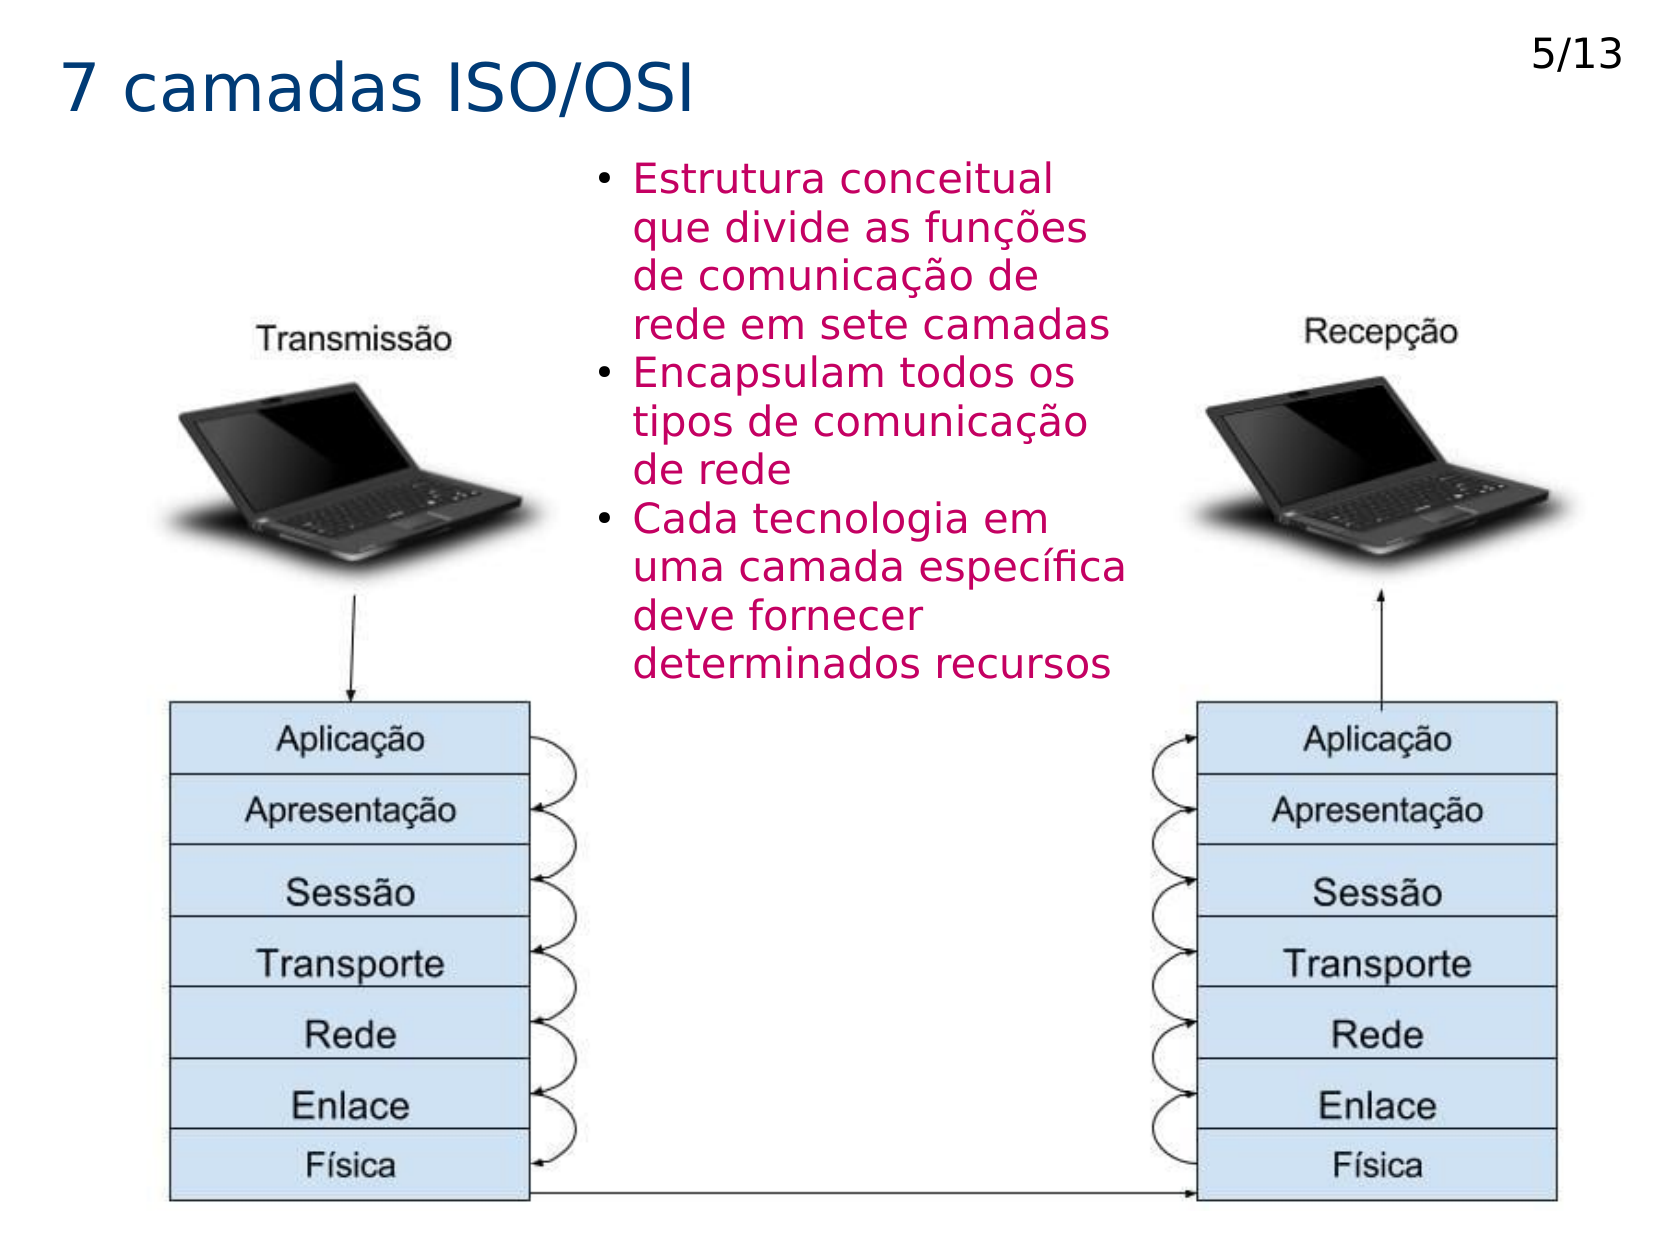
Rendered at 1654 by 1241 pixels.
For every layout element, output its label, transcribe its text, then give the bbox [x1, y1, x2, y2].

text_box Estrutura conceitual que divide as funções de comunicação de rede em sete camadas Encapsulam todos os tipos de comunicação de rede Cada tecnologia em uma camada específica deve fornecer determinados recursos [582, 147, 1155, 718]
title 7 camadas ISO/OSI [59, 29, 1506, 148]
picture [59, 301, 1632, 1211]
